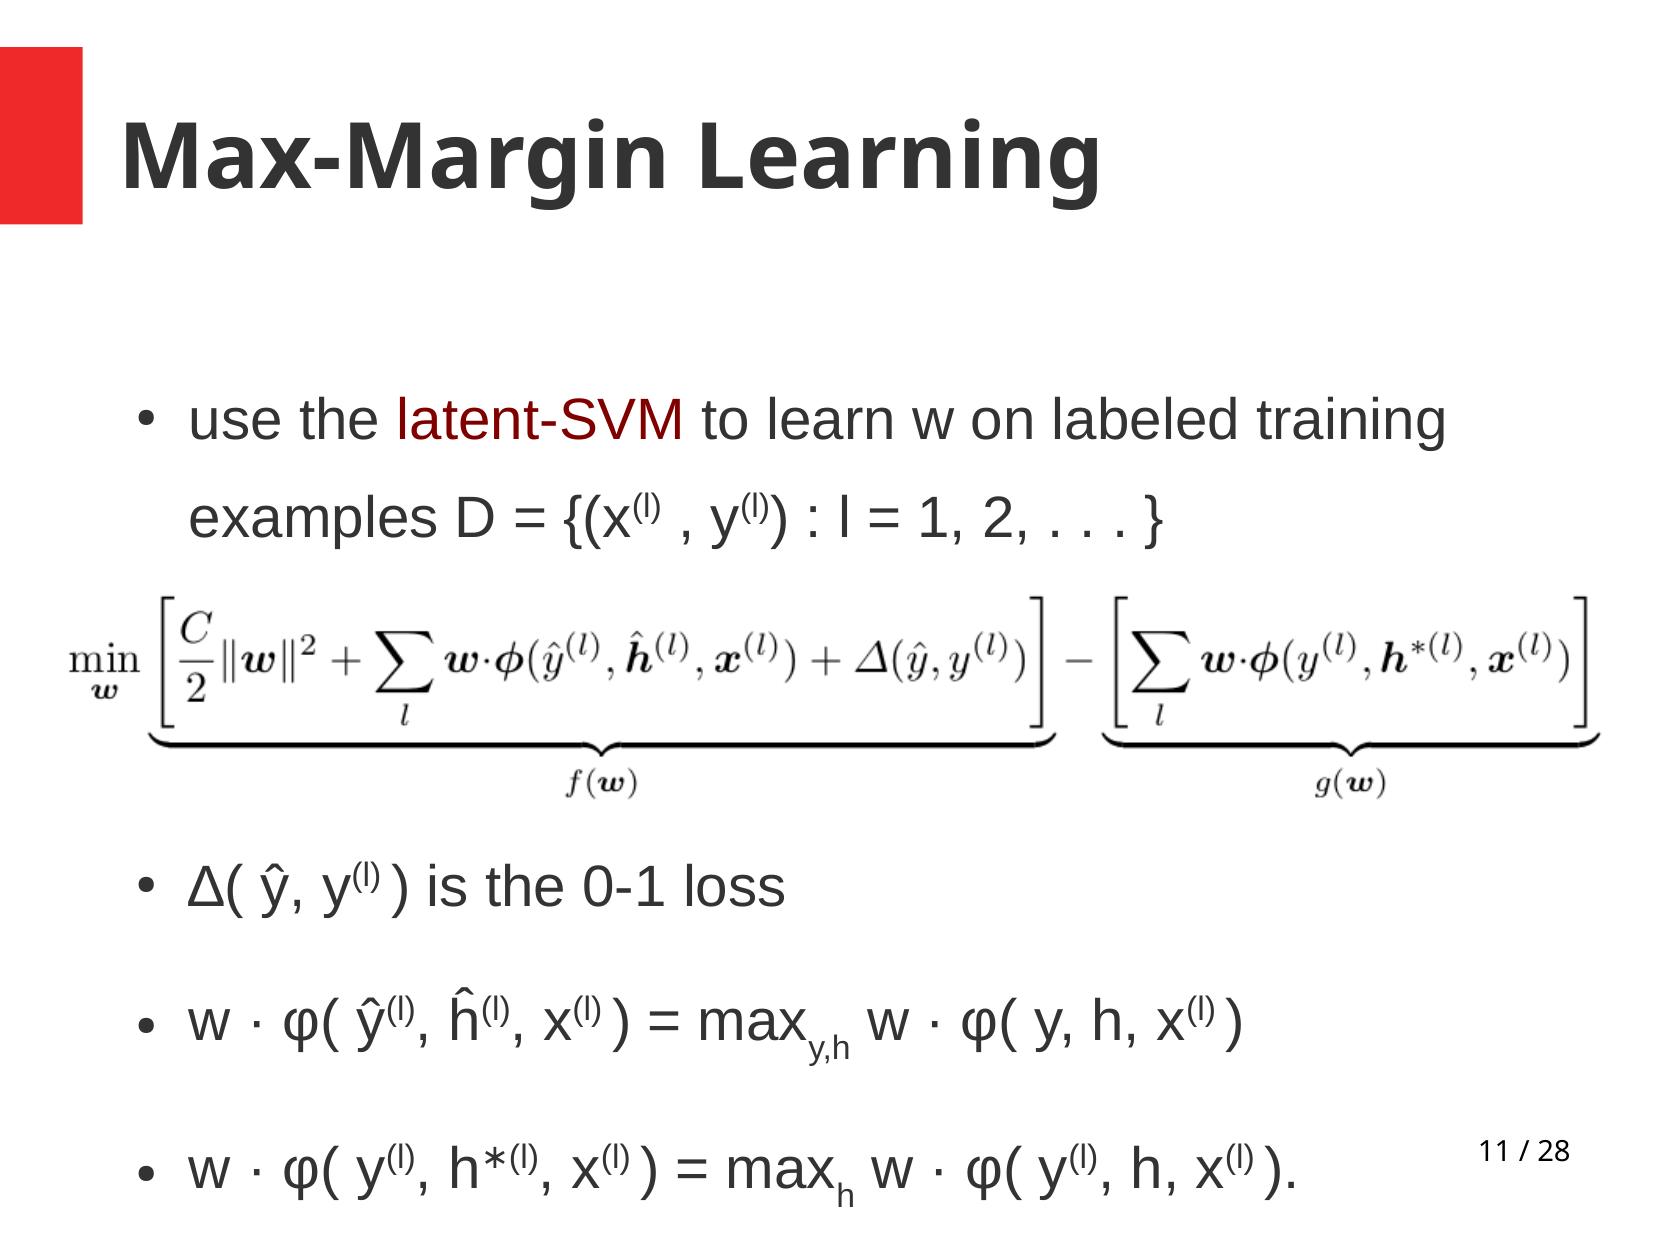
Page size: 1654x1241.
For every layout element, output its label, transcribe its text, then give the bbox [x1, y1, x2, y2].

picture [59, 575, 1622, 804]
title Max-Margin Learning [118, 49, 1571, 257]
list use the latent-SVM to learn w on labeled training examples D = {(x(l) , y(l)) : l = 1, 2, . . . } [118, 354, 1536, 544]
list ∆( ŷ, y(l) ) is the 0-1 loss w · φ( ŷ(l), ĥ(l), x(l) ) = maxy,h w · φ( y, h, x(l) ) w · φ( y(l), h∗(l), x(l) ) = maxh w · φ( y(l), h, x(l) ). [118, 820, 1536, 1010]
